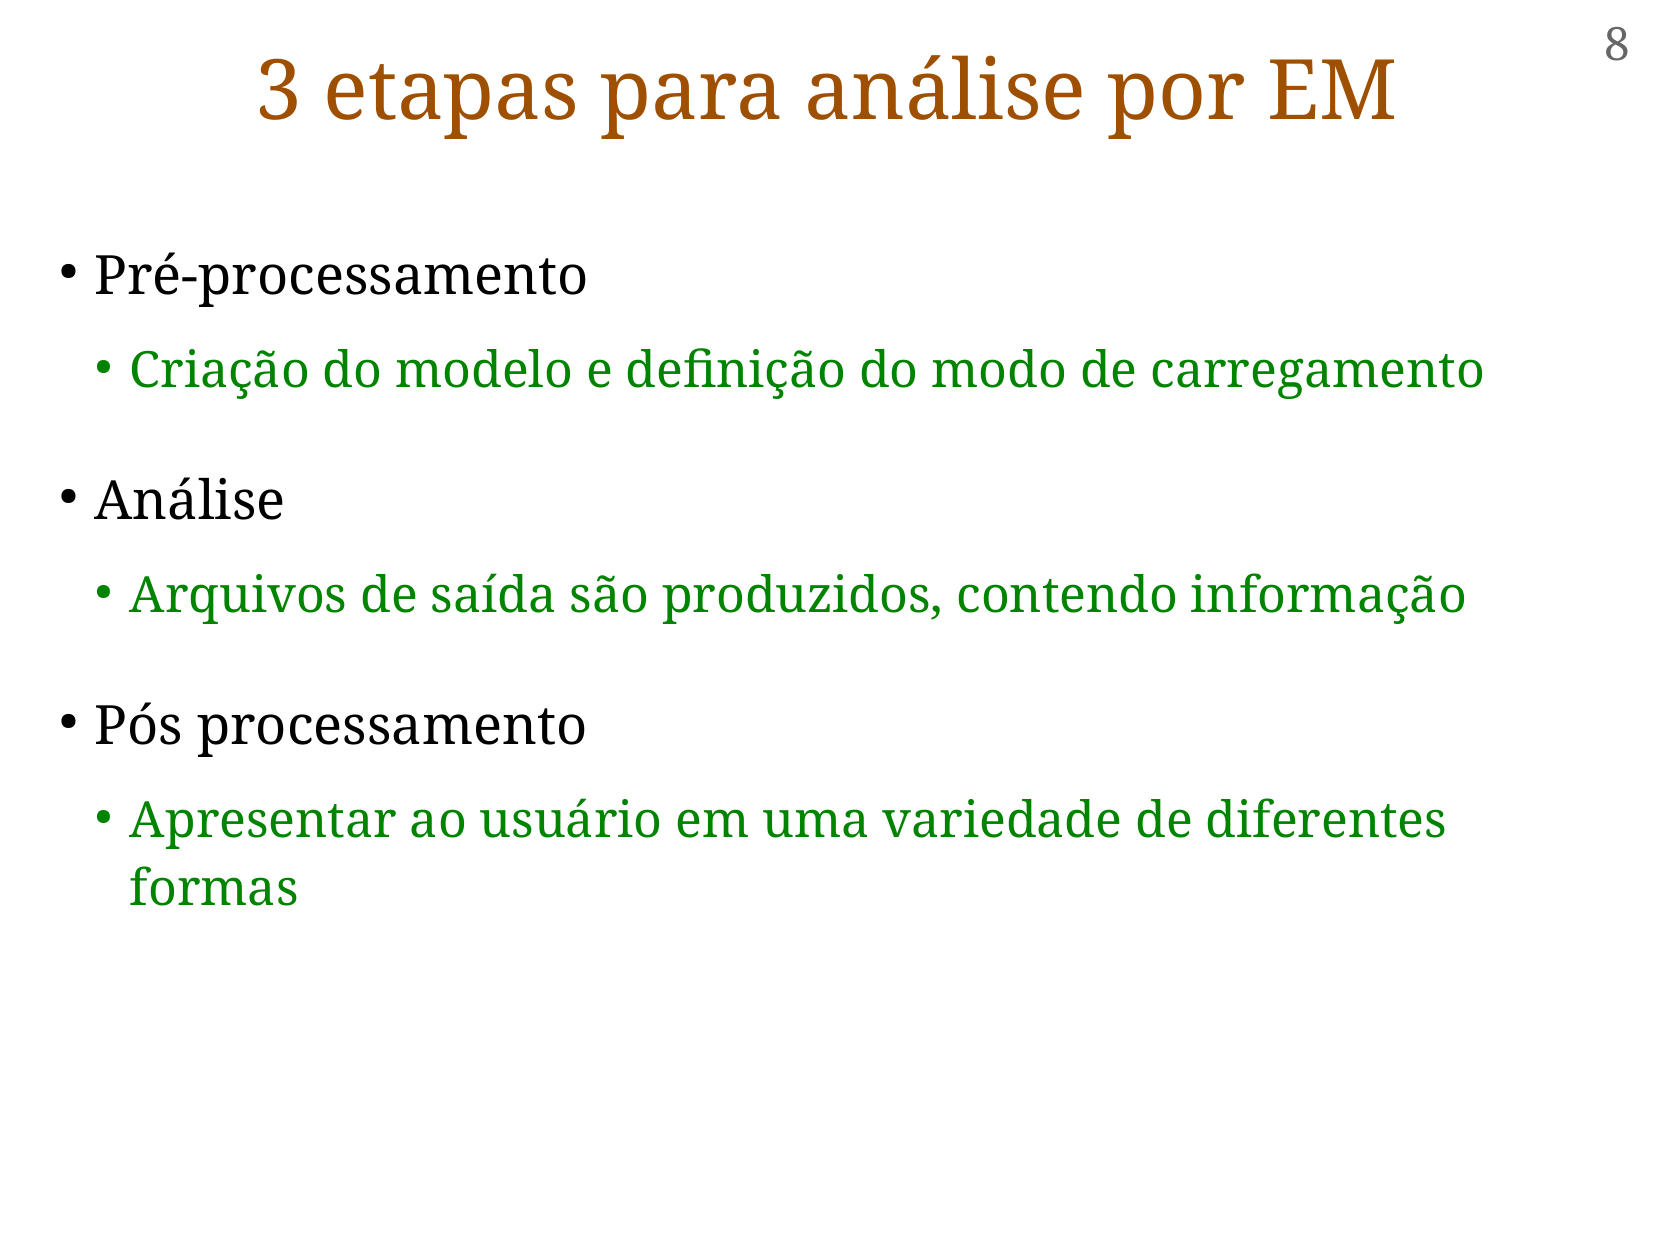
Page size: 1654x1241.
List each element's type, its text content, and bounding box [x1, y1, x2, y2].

list Pré-processamento Criação do modelo e definição do modo de carregamento Análise Arquivos de saída são produzidos, contendo informação Pós processamento Apresentar ao usuário em uma variedade de diferentes formas [59, 236, 1595, 1211]
title 3 etapas para análise por EM [59, 29, 1595, 148]
